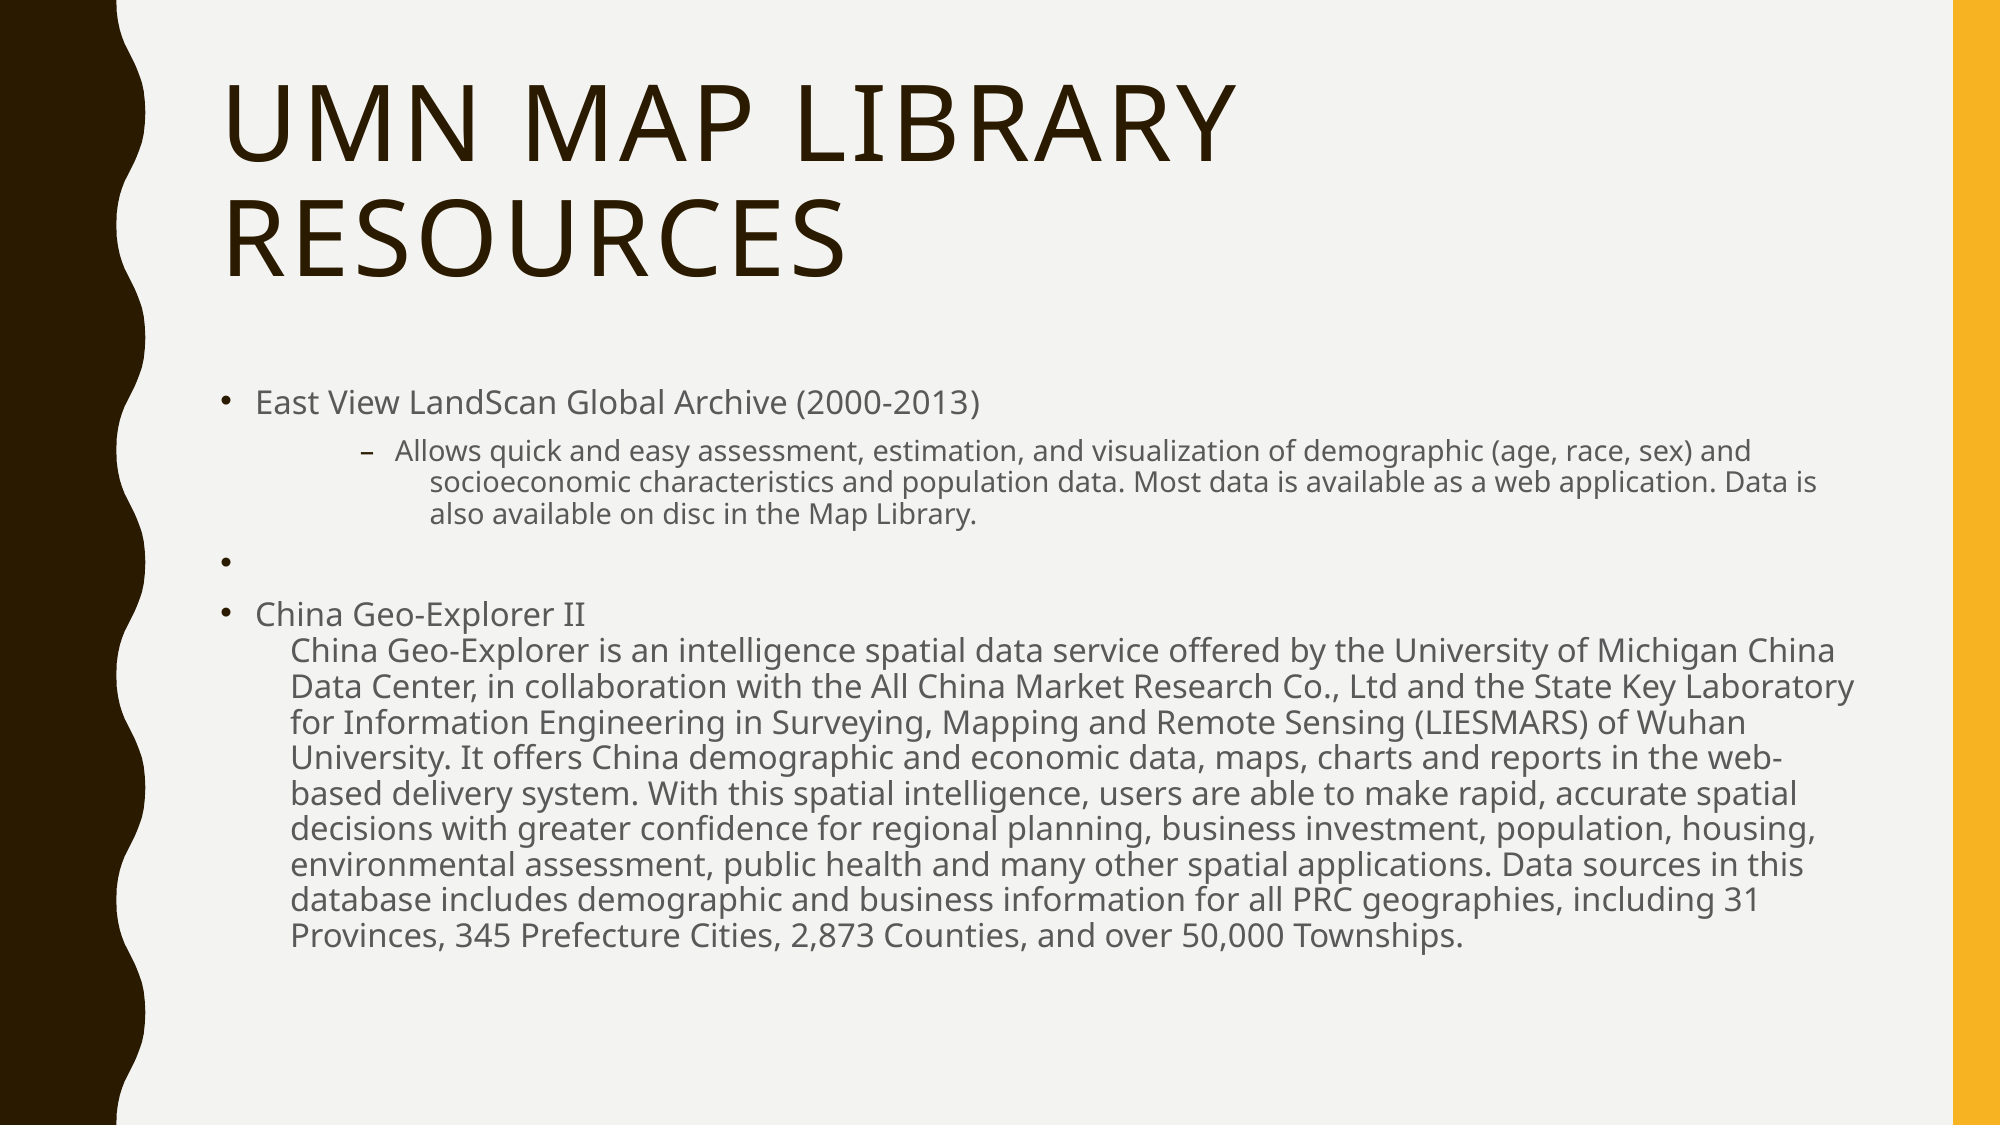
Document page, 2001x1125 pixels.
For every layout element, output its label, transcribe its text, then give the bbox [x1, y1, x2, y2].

title UMN Map Library Resources [205, 62, 1876, 308]
list East View LandScan Global Archive (2000-2013) Allows quick and easy assessment, estimation, and visualization of demographic (age, race, sex) and socioeconomic characteristics and population data. Most data is available as a web application. Data is also available on disc in the Map Library. China Geo-Explorer II China Geo-Explorer is an intelligence spatial data service offered by the University of Michigan China Data Center, in collaboration with the All China Market Research Co., Ltd and the State Key Laboratory for Information Engineering in Surveying, Mapping and Remote Sensing (LIESMARS) of Wuhan University. It offers China demographic and economic data, maps, charts and reports in the web-based delivery system. With this spatial intelligence, users are able to make rapid, accurate spatial decisions with greater confidence for regional planning, business investment, population, housing, environmental assessment, public health and many other spatial applications. Data sources in this database includes demographic and business information for all PRC geographies, including 31 Provinces, 345 Prefecture Cities, 2,873 Counties, and over 50,000 Townships. [205, 375, 1876, 965]
